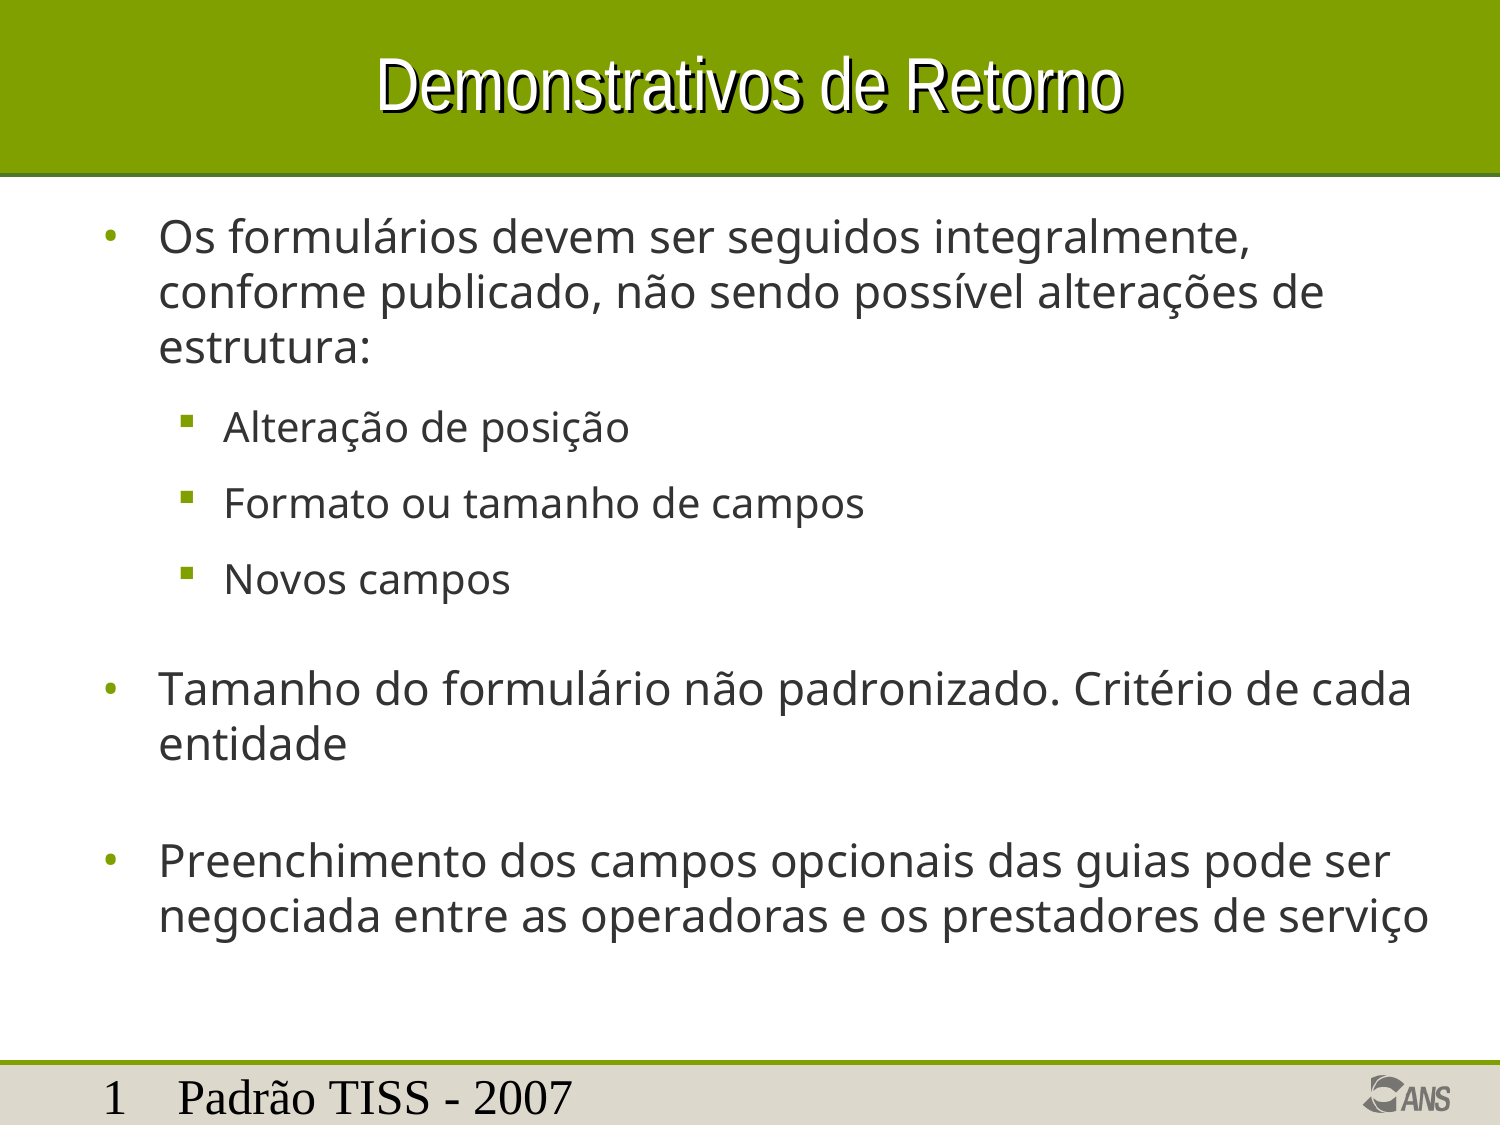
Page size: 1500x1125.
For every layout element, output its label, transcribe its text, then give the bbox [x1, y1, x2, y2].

picture [1362, 1075, 1450, 1113]
list Os formulários devem ser seguidos integralmente, conforme publicado, não sendo possível alterações de estrutura: Alteração de posição Formato ou tamanho de campos Novos campos Tamanho do formulário não padronizado. Critério de cada entidade Preenchimento dos campos opcionais das guias pode ser negociada entre as operadoras e os prestadores de serviço [87, 200, 1450, 1000]
title Demonstrativos de Retorno [24, 10, 1475, 161]
